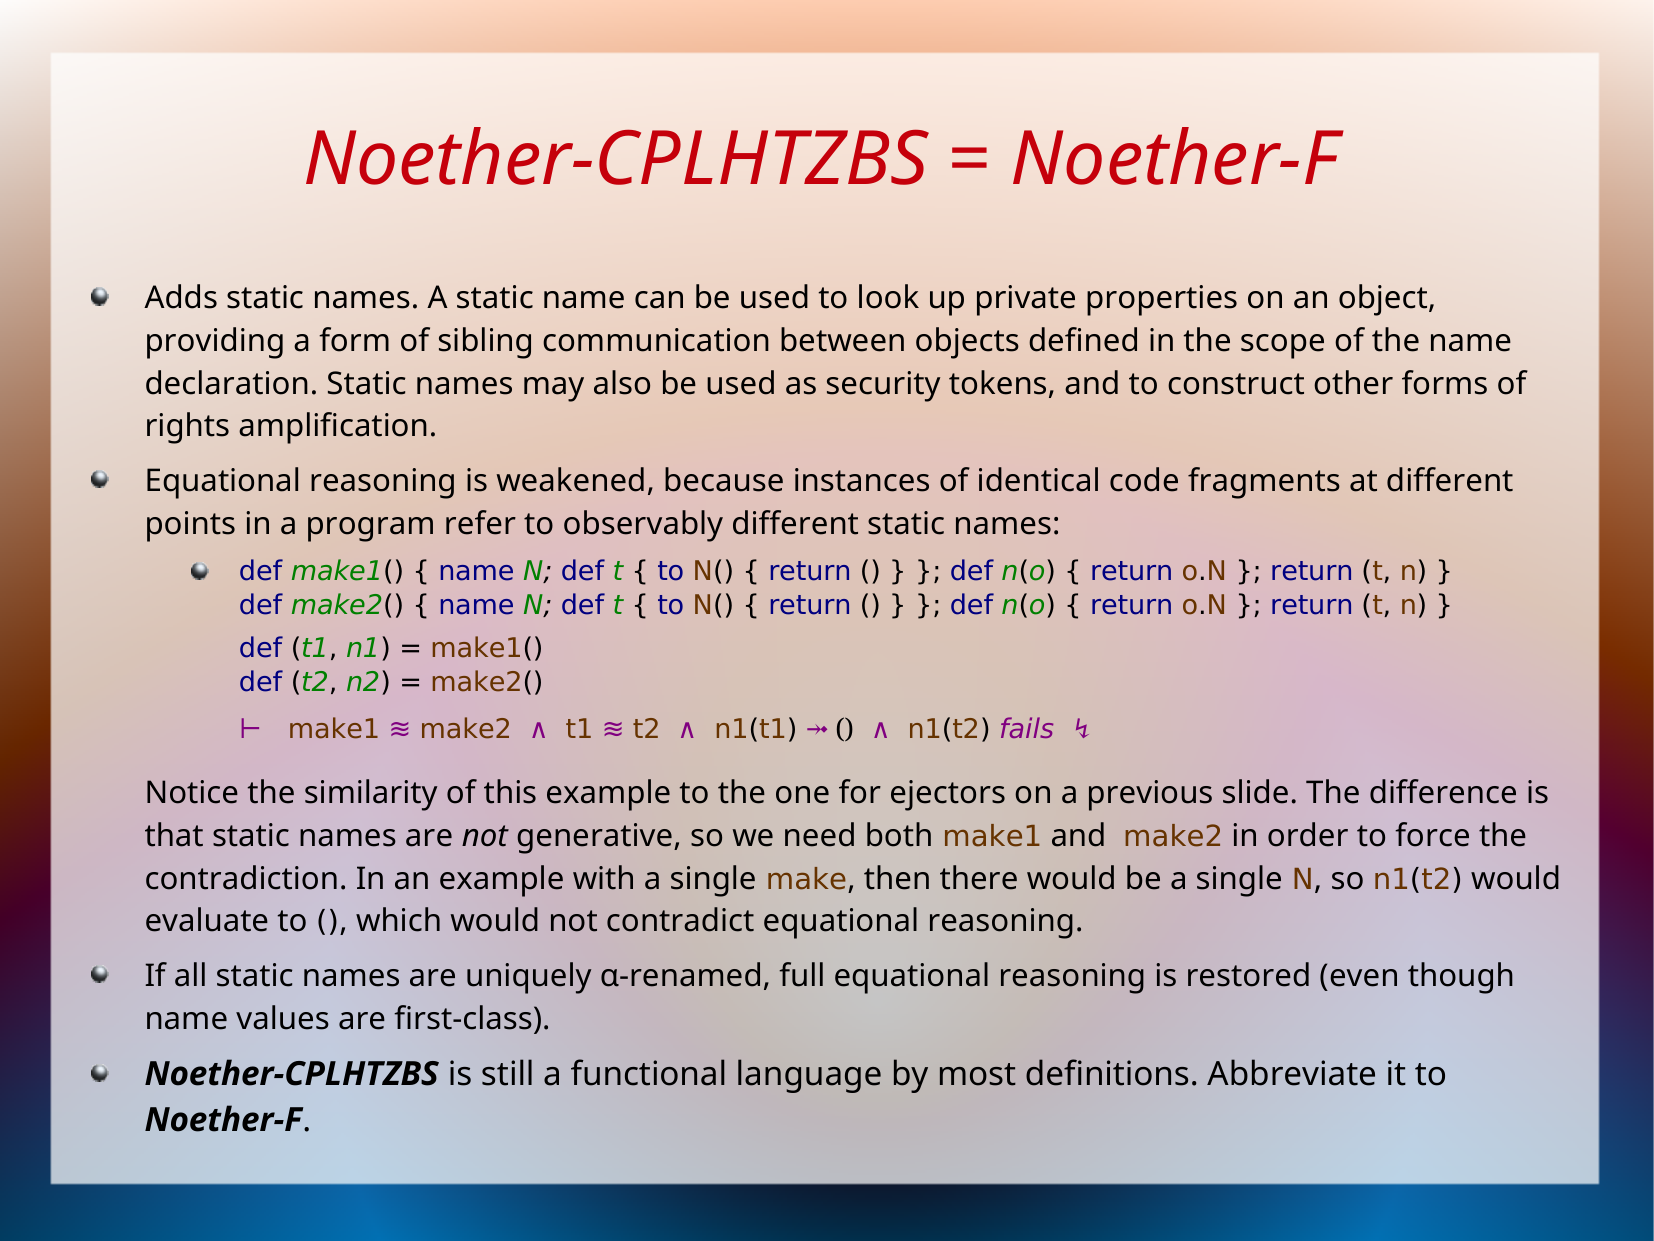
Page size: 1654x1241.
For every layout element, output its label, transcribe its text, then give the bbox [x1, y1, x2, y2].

picture [0, 0, 1654, 1241]
title Noether-CPLHTZBS = Noether-F [76, 59, 1565, 252]
list Adds static names. A static name can be used to look up private properties on an object, providing a form of sibling communication between objects defined in the scope of the name declaration. Static names may also be used as security tokens, and to construct other forms of rights amplification. Equational reasoning is weakened, because instances of identical code fragments at different points in a program refer to observably different static names: def make1() { name N; def t { to N() { return () } }; def n(o) { return o.N }; return (t, n) } def make2() { name N; def t { to N() { return () } }; def n(o) { return o.N }; return (t, n) } def (t1, n1) = make1() def (t2, n2) = make2() ⊢ make1 ≋ make2 ∧ t1 ≋ t2 ∧ n1(t1) ⤞ () ∧ n1(t2) fails ↯ Notice the similarity of this example to the one for ejectors on a previous slide. The difference is that static names are not generative, so we need both make1 and make2 in order to force the contradiction. In an example with a single make, then there would be a single N, so n1(t2) would evaluate to (), which would not contradict equational reasoning. If all static names are uniquely α-renamed, full equational reasoning is restored (even though name values are first-class). Noether-CPLHTZBS is still a functional language by most definitions. Abbreviate it to Noether-F. [73, 275, 1562, 1079]
